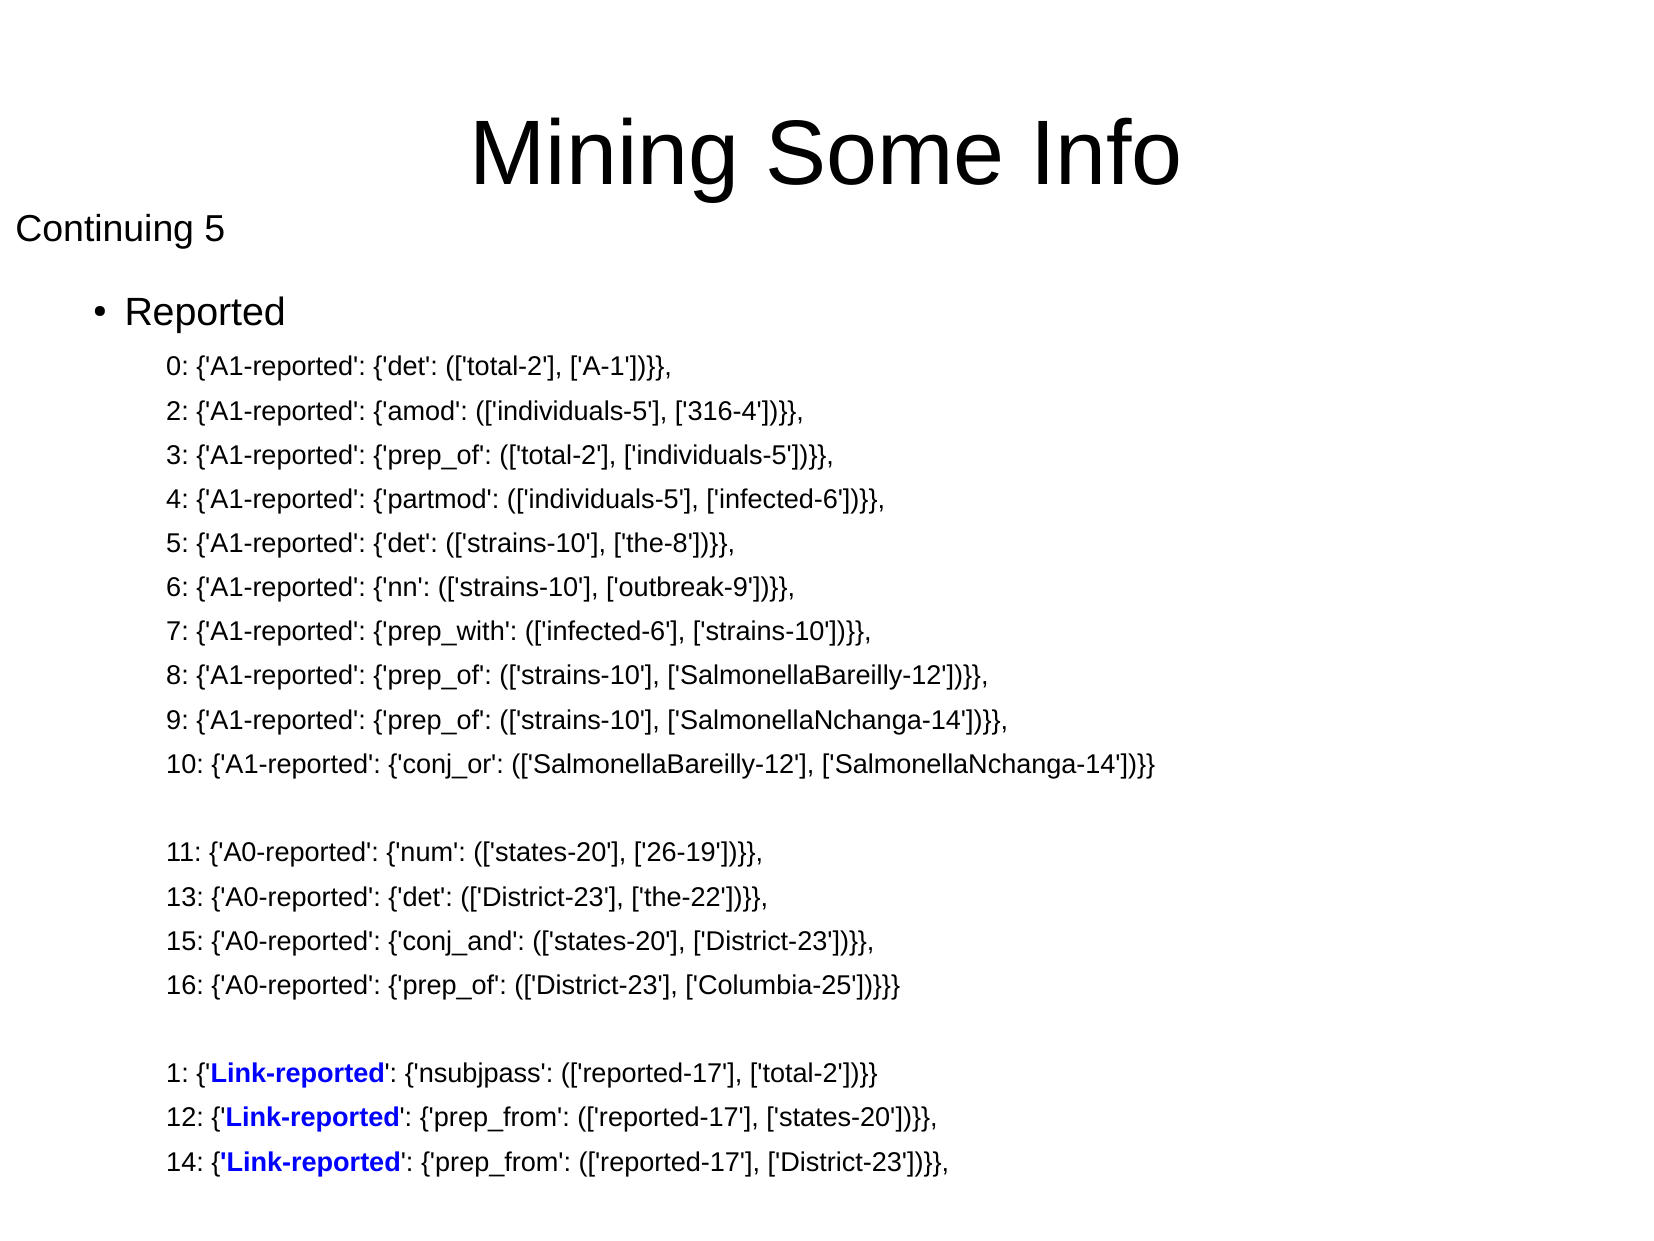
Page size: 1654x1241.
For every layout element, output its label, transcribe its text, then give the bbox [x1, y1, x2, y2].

list Reported 0: {'A1-reported': {'det': (['total-2'], ['A-1'])}}, 2: {'A1-reported': {'amod': (['individuals-5'], ['316-4'])}}, 3: {'A1-reported': {'prep_of': (['total-2'], ['individuals-5'])}}, 4: {'A1-reported': {'partmod': (['individuals-5'], ['infected-6'])}}, 5: {'A1-reported': {'det': (['strains-10'], ['the-8'])}}, 6: {'A1-reported': {'nn': (['strains-10'], ['outbreak-9'])}}, 7: {'A1-reported': {'prep_with': (['infected-6'], ['strains-10'])}}, 8: {'A1-reported': {'prep_of': (['strains-10'], ['SalmonellaBareilly-12'])}}, 9: {'A1-reported': {'prep_of': (['strains-10'], ['SalmonellaNchanga-14'])}}, 10: {'A1-reported': {'conj_or': (['SalmonellaBareilly-12'], ['SalmonellaNchanga-14'])}} 11: {'A0-reported': {'num': (['states-20'], ['26-19'])}}, 13: {'A0-reported': {'det': (['District-23'], ['the-22'])}}, 15: {'A0-reported': {'conj_and': (['states-20'], ['District-23'])}}, 16: {'A0-reported': {'prep_of': (['District-23'], ['Columbia-25'])}}} 1: {'Link-reported': {'nsubjpass': (['reported-17'], ['total-2'])}} 12: {'Link-reported': {'prep_from': (['reported-17'], ['states-20'])}}, 14: {'Link-reported': {'prep_from': (['reported-17'], ['District-23'])}}, [82, 290, 1538, 1186]
text_box Continuing 5 [0, 199, 241, 257]
title Mining Some Info [82, 49, 1571, 257]
